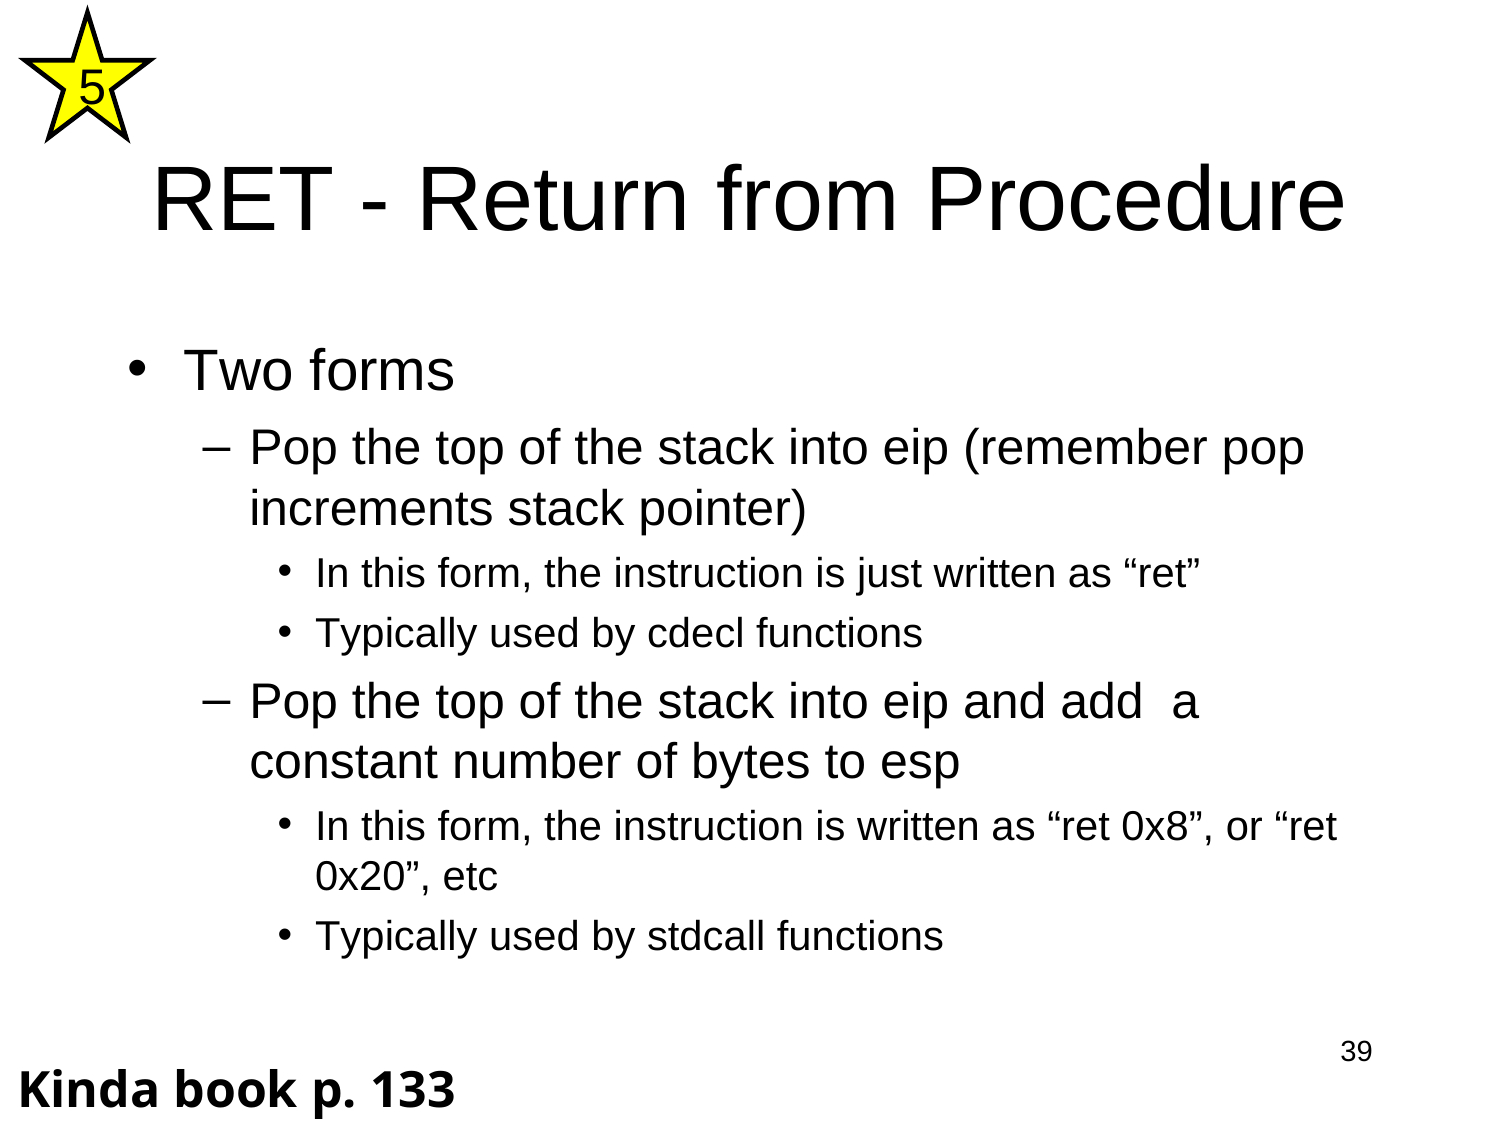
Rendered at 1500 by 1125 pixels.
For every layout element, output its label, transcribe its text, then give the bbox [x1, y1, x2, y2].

list Two forms Pop the top of the stack into eip (remember pop increments stack pointer) In this form, the instruction is just written as “ret” Typically used by cdecl functions Pop the top of the stack into eip and add a constant number of bytes to esp In this form, the instruction is written as “ret 0x8”, or “ret 0x20”, etc Typically used by stdcall functions [112, 324, 1388, 1001]
text_box 5 [24, 12, 150, 138]
text_box Kinda book p. 133 [2, 1049, 471, 1125]
title RET - Return from Procedure [112, 99, 1388, 288]
text_box <number> [1074, 1025, 1388, 1101]
